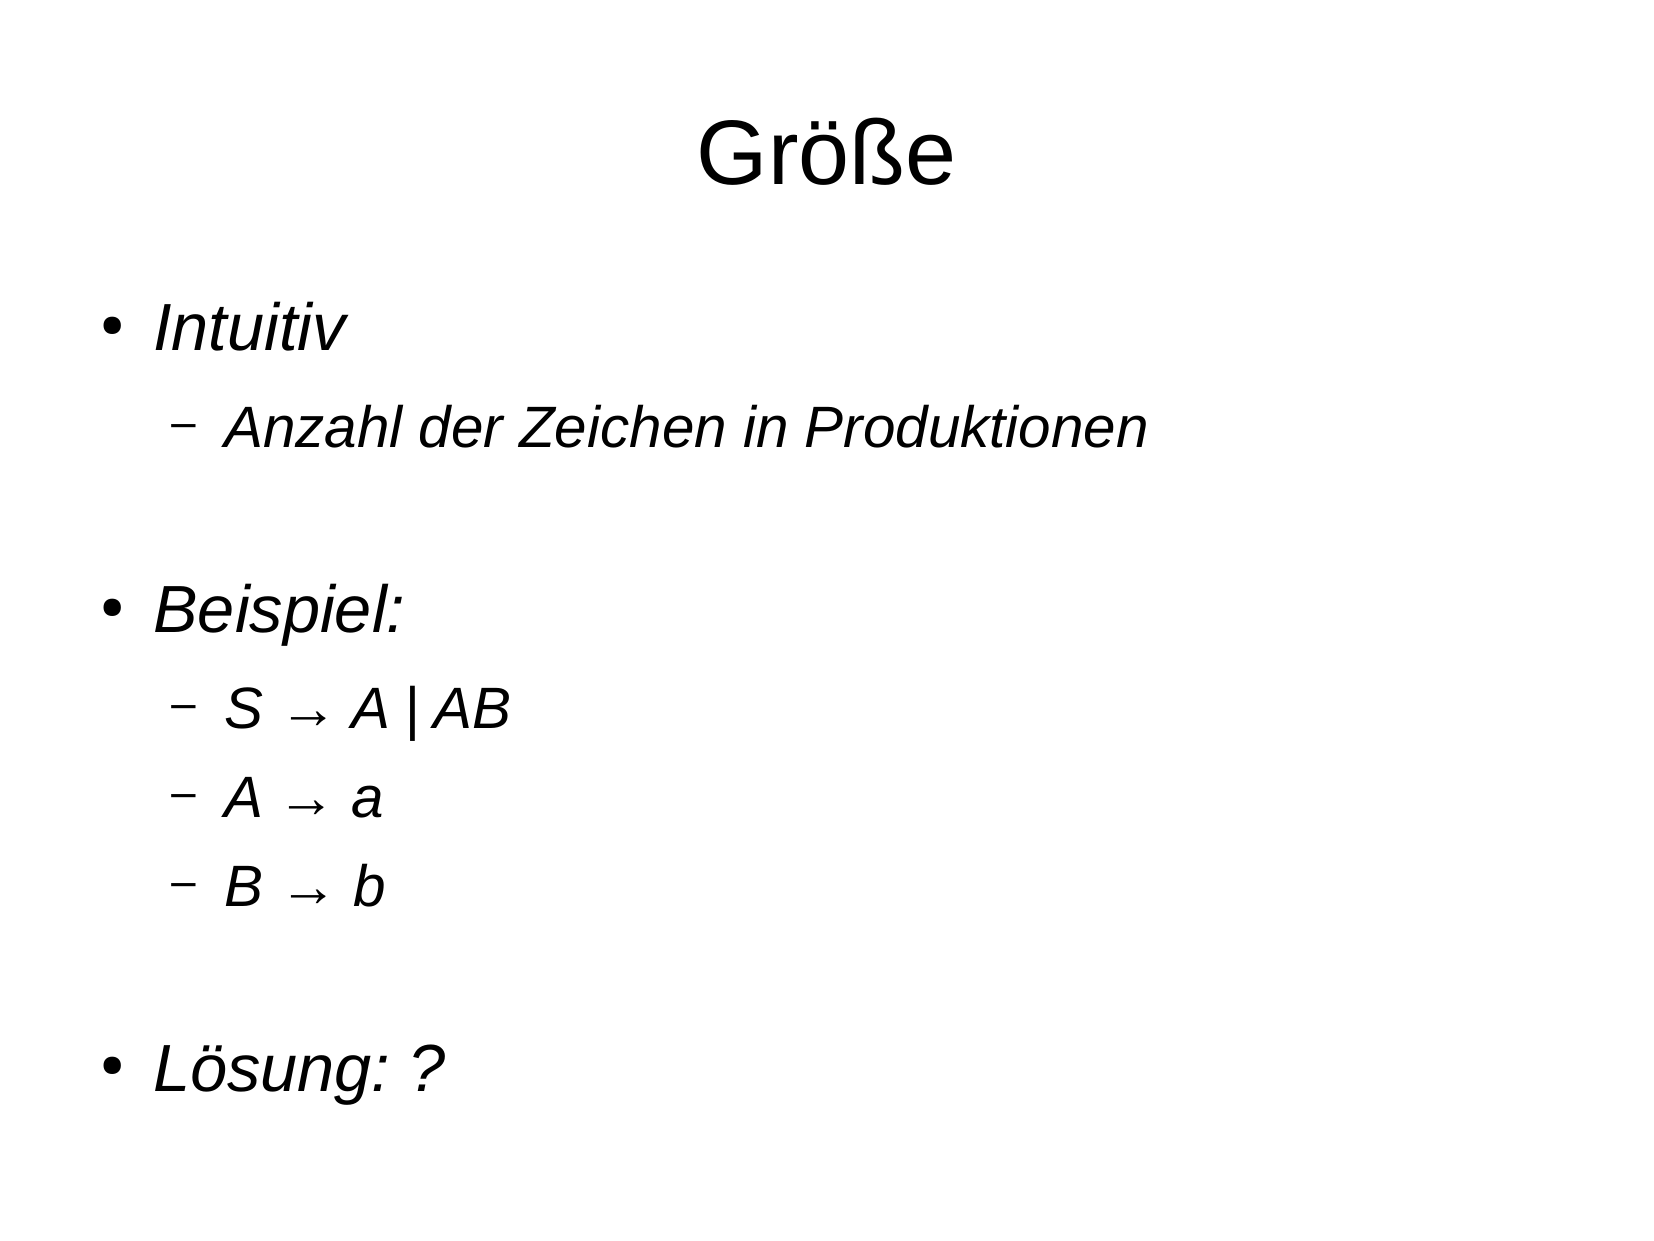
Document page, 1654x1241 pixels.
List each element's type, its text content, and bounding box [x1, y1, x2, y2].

title Größe [82, 49, 1571, 257]
list Intuitiv Anzahl der Zeichen in Produktionen Beispiel: S → A | AB A → a B → b Lösung: ? [82, 290, 1571, 1109]
